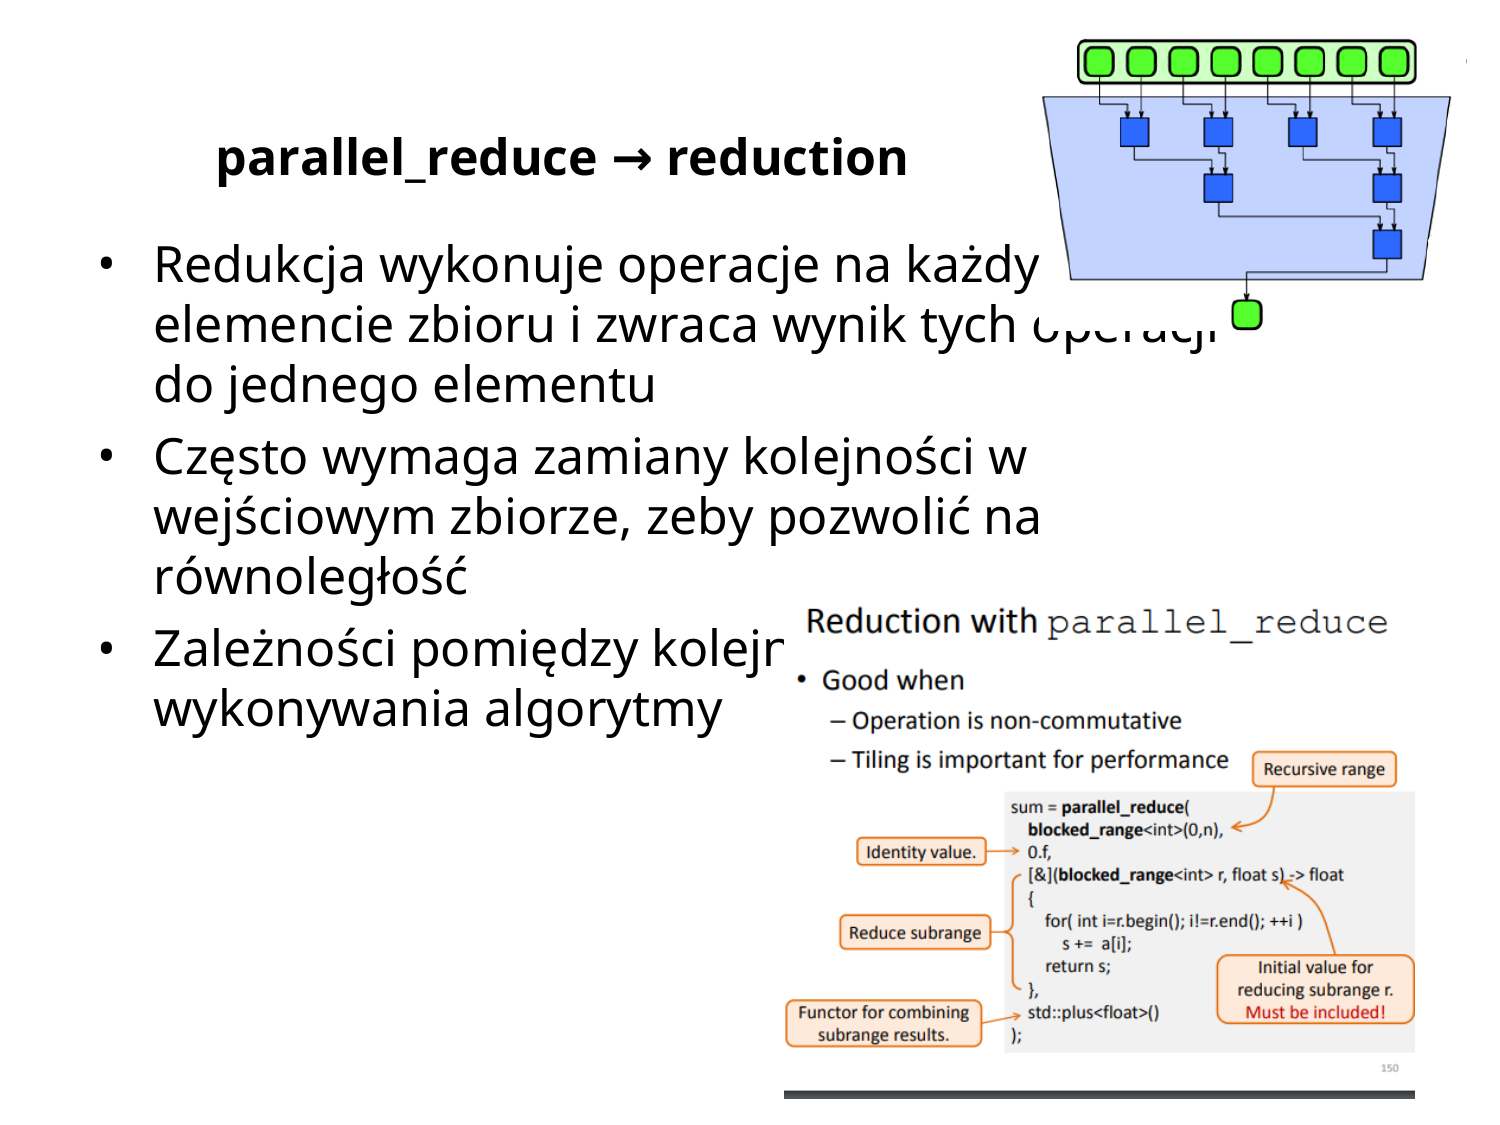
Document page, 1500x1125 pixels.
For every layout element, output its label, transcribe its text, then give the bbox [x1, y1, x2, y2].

picture [784, 590, 1415, 1099]
picture [1039, 5, 1467, 331]
title parallel_reduce → reduction [200, 78, 1039, 224]
list Redukcja wykonuje operacje na każdym elemencie zbioru i zwraca wynik tych operacji do jednego elementu Często wymaga zamiany kolejności w wejściowym zbiorze, zeby pozwolić na równoległość Zależności pomiędzy kolejnym stopniami wykonywania algorytmy [82, 224, 1266, 963]
